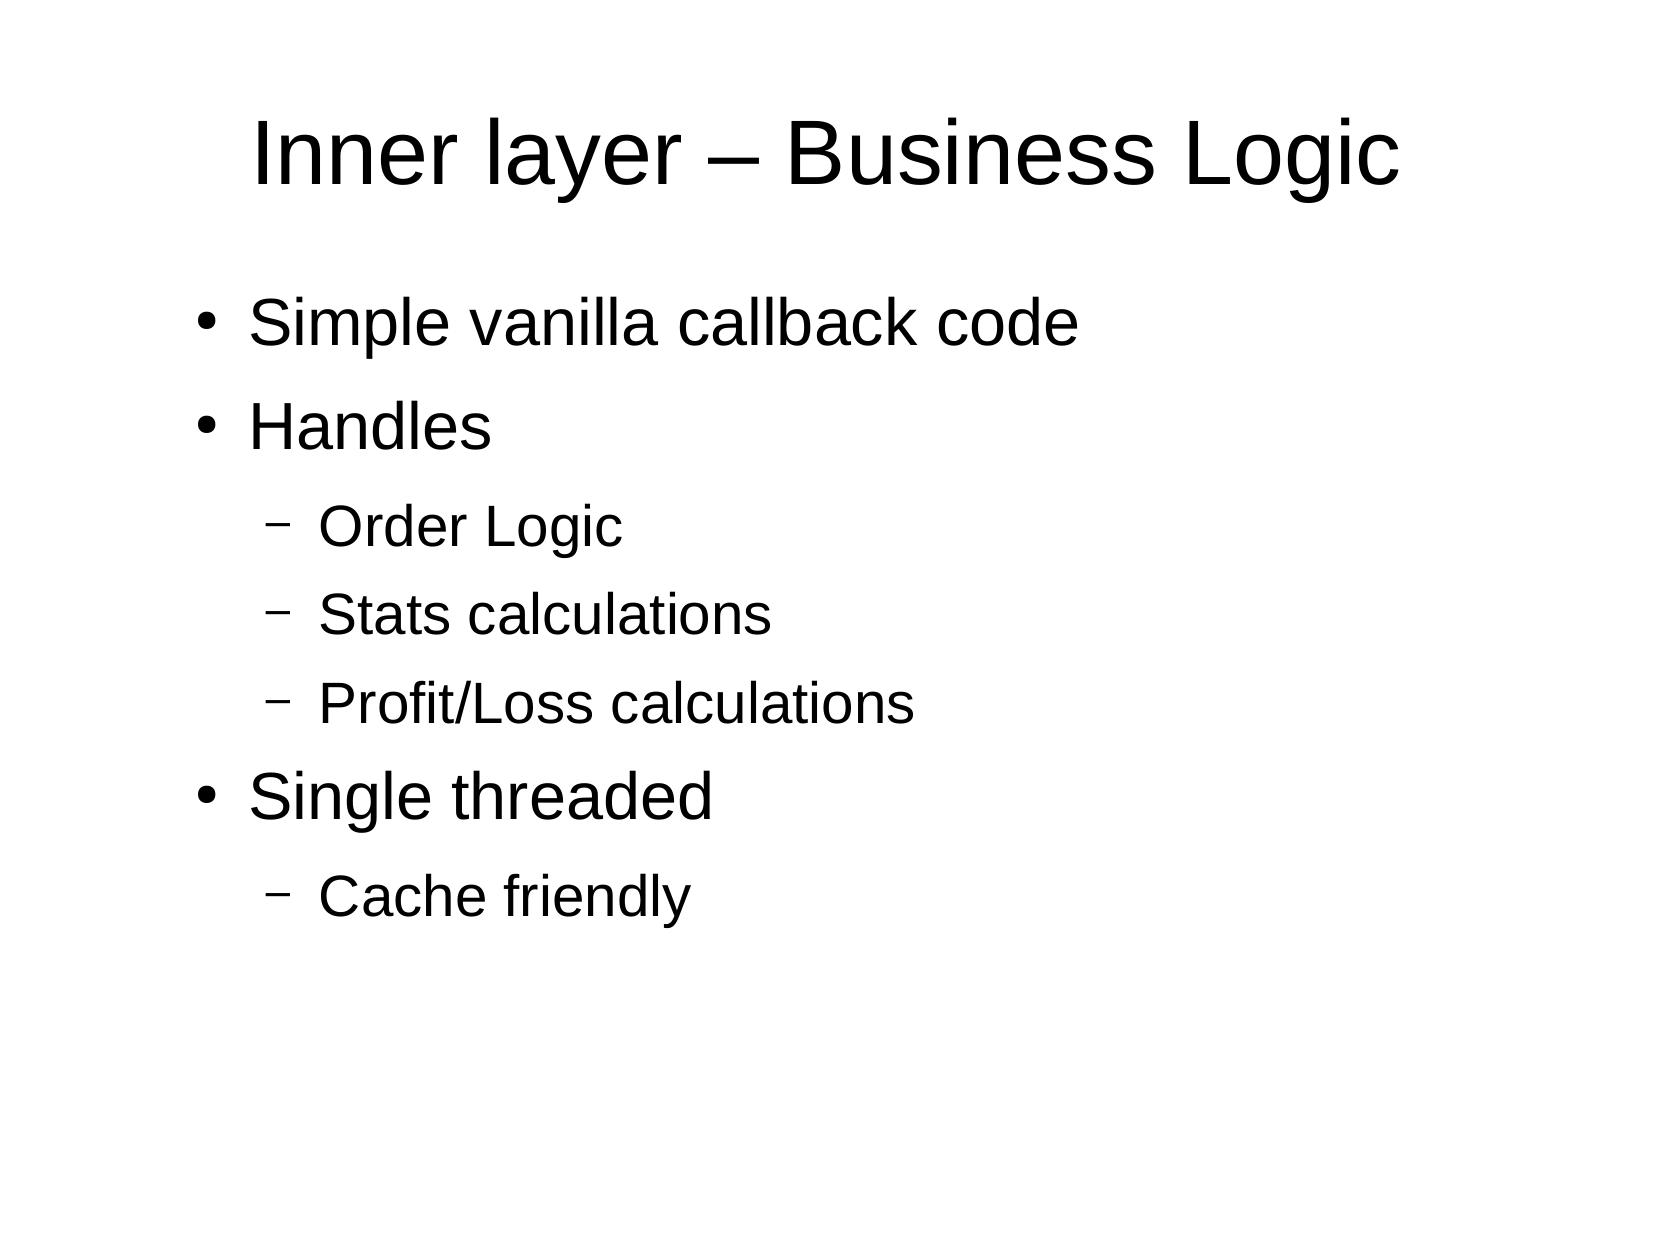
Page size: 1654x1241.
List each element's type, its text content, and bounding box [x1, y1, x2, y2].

title Inner layer – Business Logic [82, 49, 1571, 257]
list Simple vanilla callback code Handles Order Logic Stats calculations Profit/Loss calculations Single threaded Cache friendly [177, 284, 1536, 1129]
